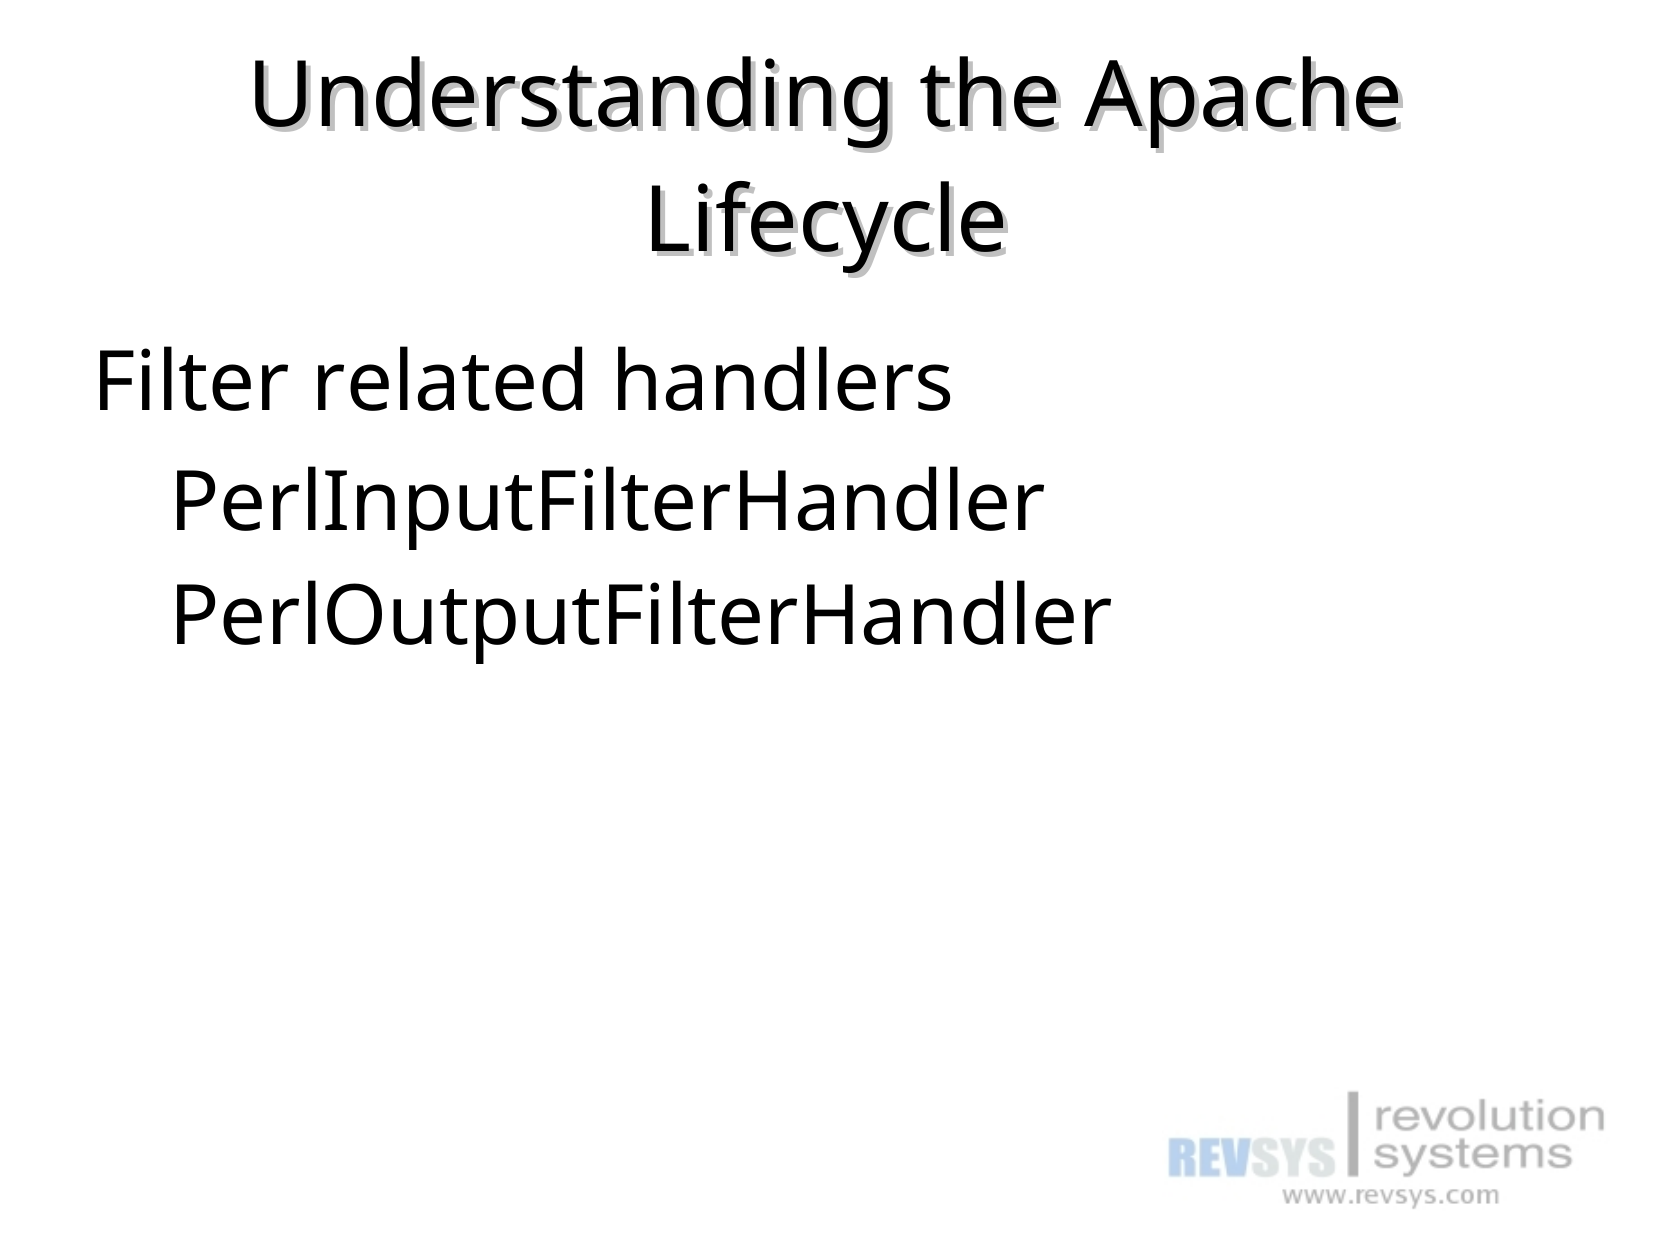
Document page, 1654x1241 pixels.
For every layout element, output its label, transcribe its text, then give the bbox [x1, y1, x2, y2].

title Understanding the Apache Lifecycle [82, 49, 1571, 257]
list Filter related handlers PerlInputFilterHandler PerlOutputFilterHandler [75, 337, 1563, 985]
picture [1162, 1087, 1613, 1211]
